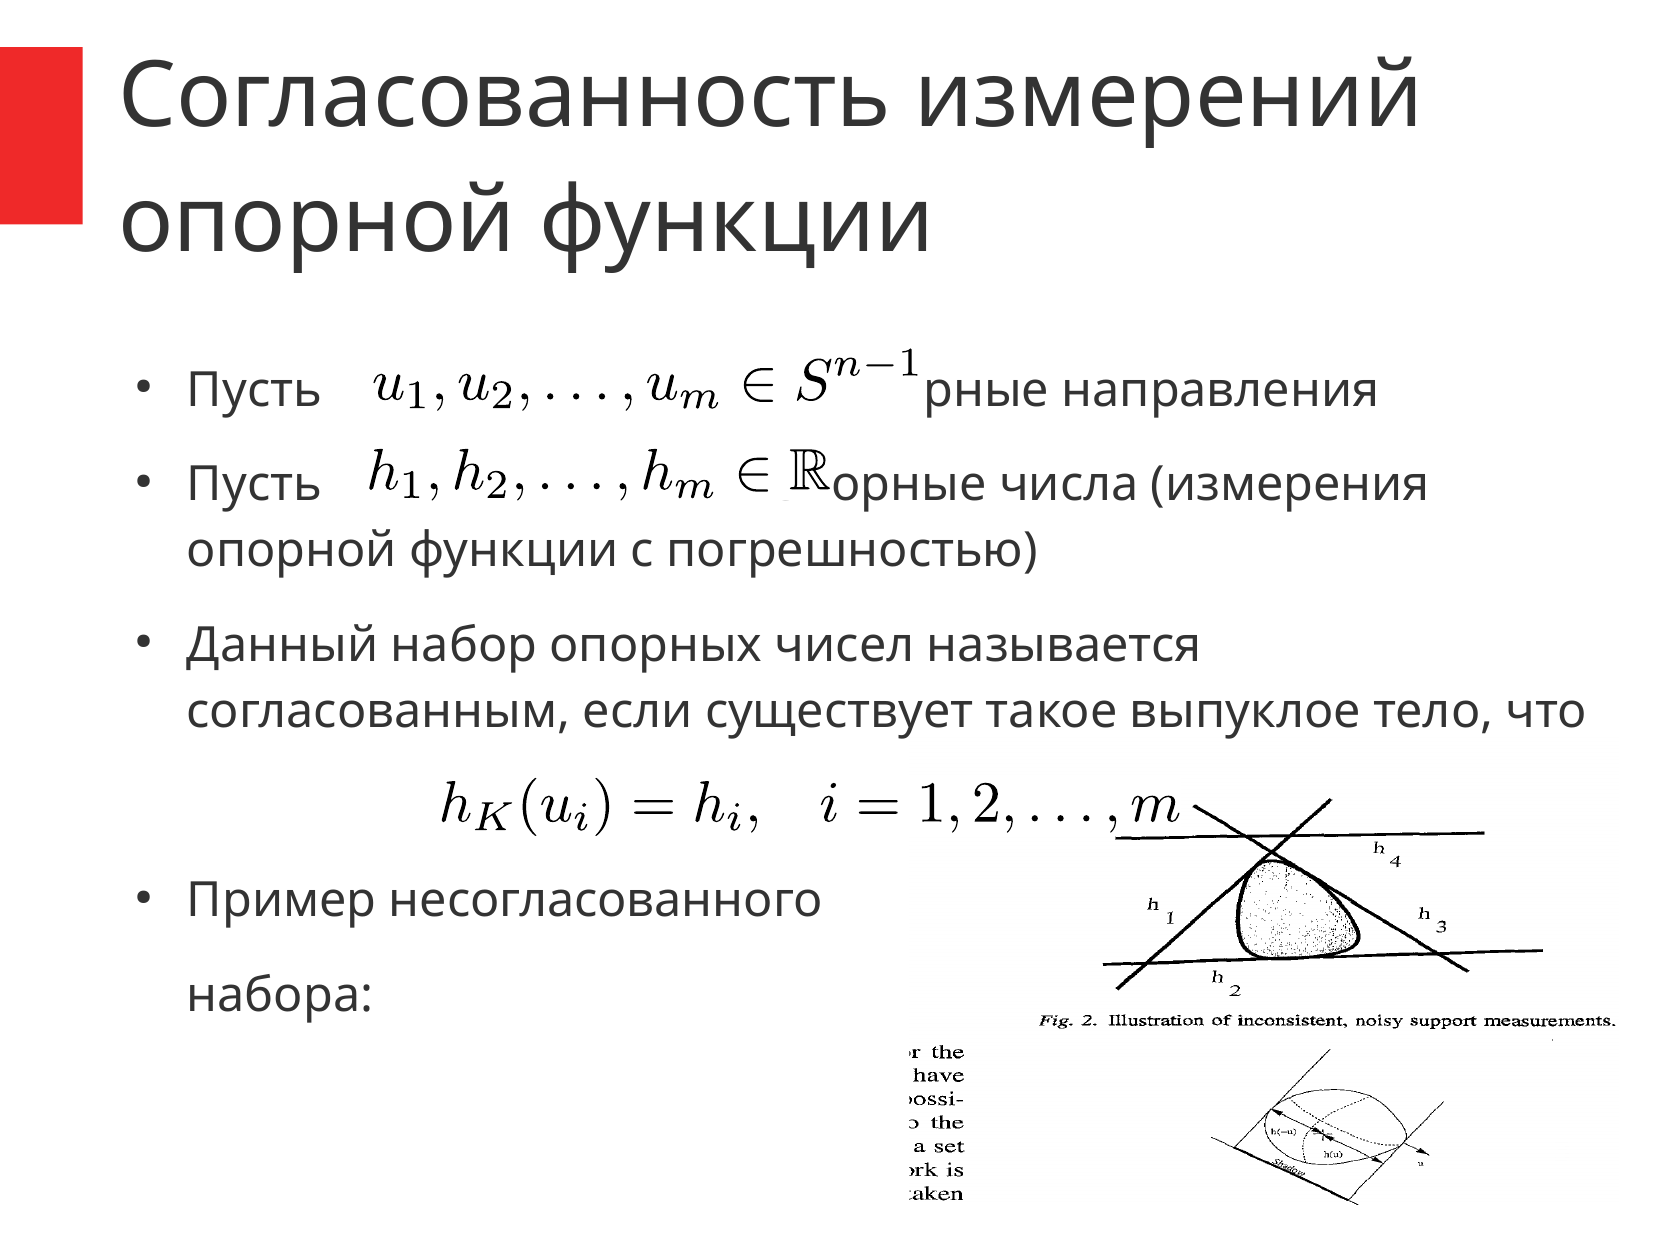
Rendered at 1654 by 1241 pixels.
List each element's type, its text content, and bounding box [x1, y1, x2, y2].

text_box [438, 777, 1182, 836]
picture [909, 737, 1619, 1205]
text_box [366, 448, 831, 501]
title Согласованность измерений опорной функции [118, 45, 1571, 261]
text_box [371, 348, 922, 411]
list Пусть – опорные направления Пусть – опорные числа (измерения опорной функции с погрешностью) Данный набор опорных чисел называется согласованным, если существует такое выпуклое тело, что Пример несогласованного набора: [118, 354, 1595, 1074]
